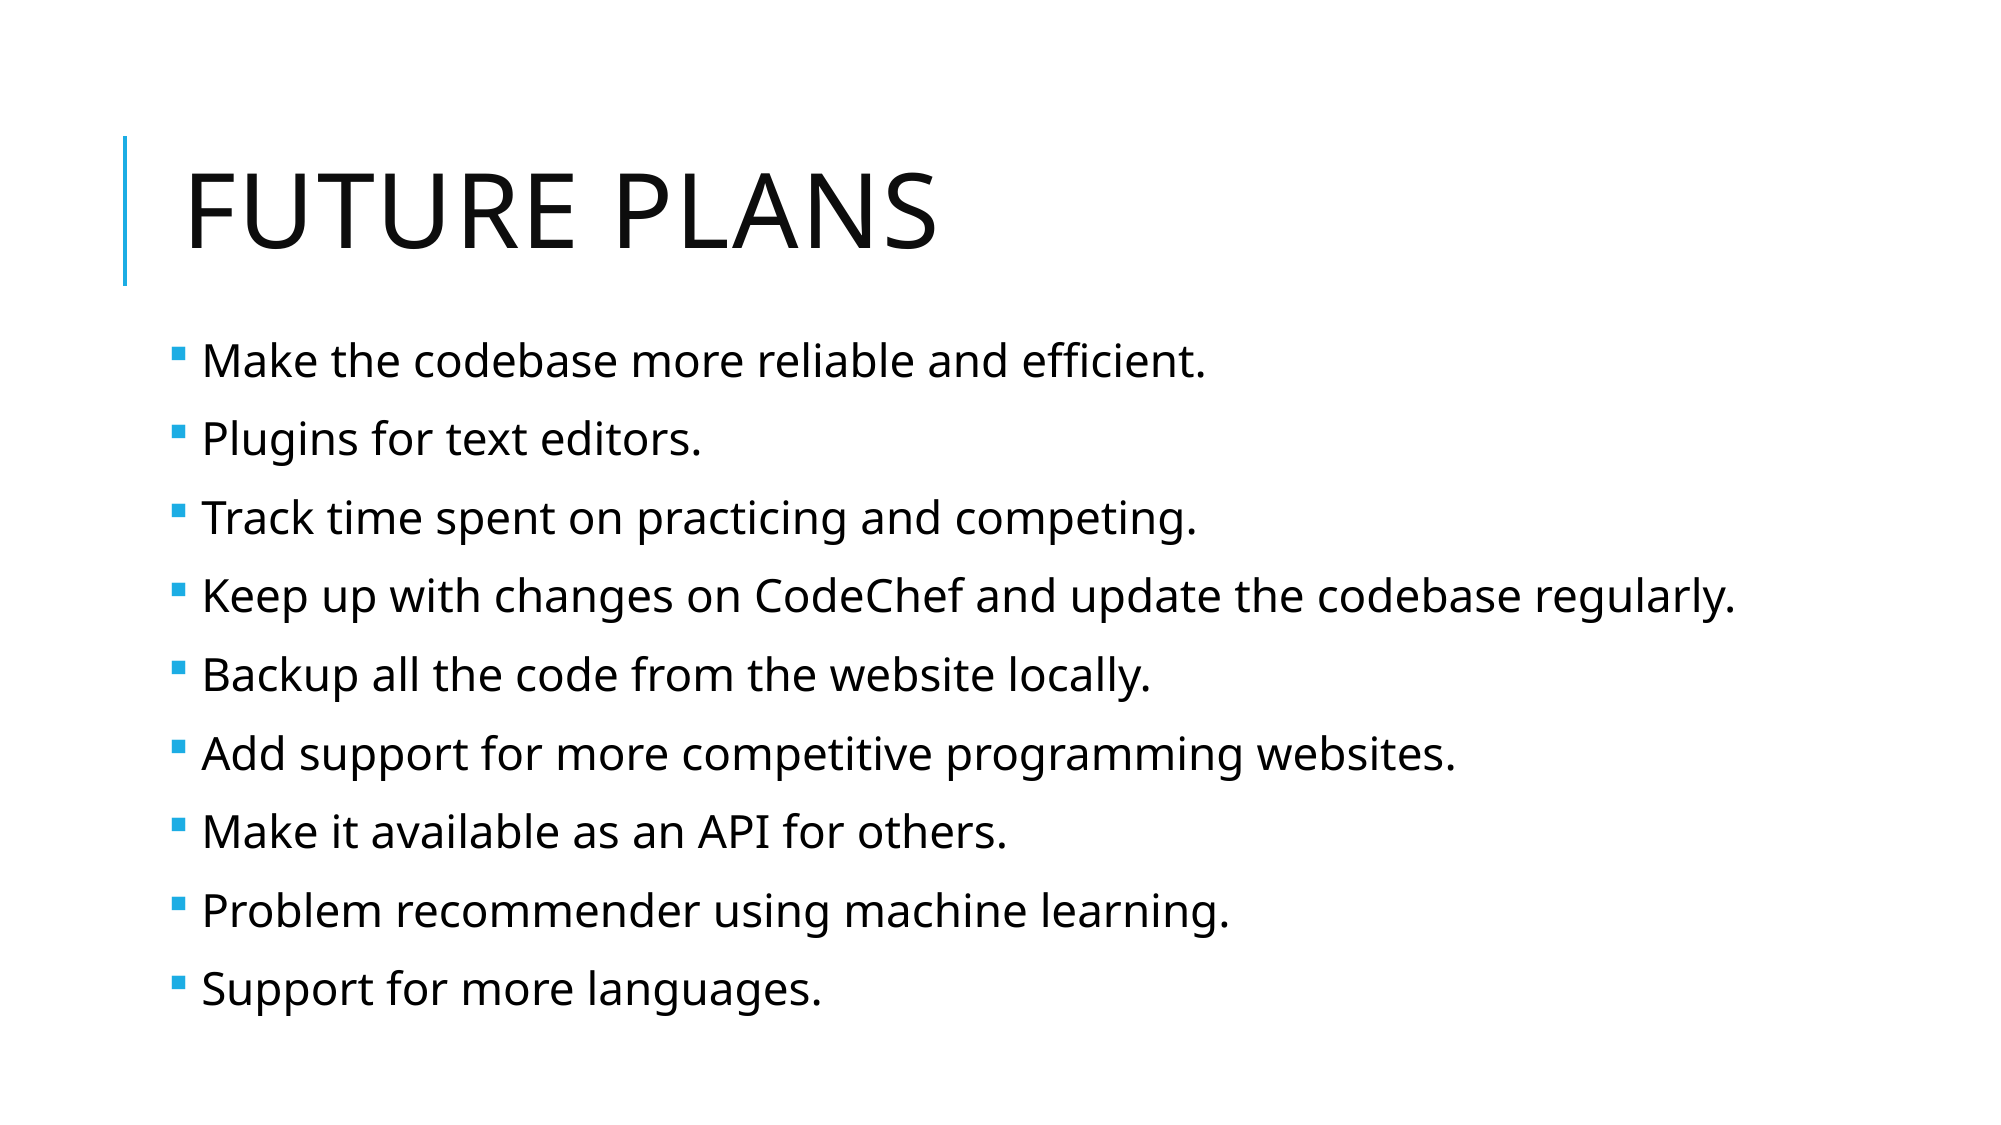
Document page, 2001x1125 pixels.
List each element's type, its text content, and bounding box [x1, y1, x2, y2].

list Make the codebase more reliable and efficient. Plugins for text editors. Track time spent on practicing and competing. Keep up with changes on CodeChef and update the codebase regularly. Backup all the code from the website locally. Add support for more competitive programming websites. Make it available as an API for others. Problem recommender using machine learning. Support for more languages. [160, 330, 1756, 991]
title Future plans [168, 96, 1763, 342]
